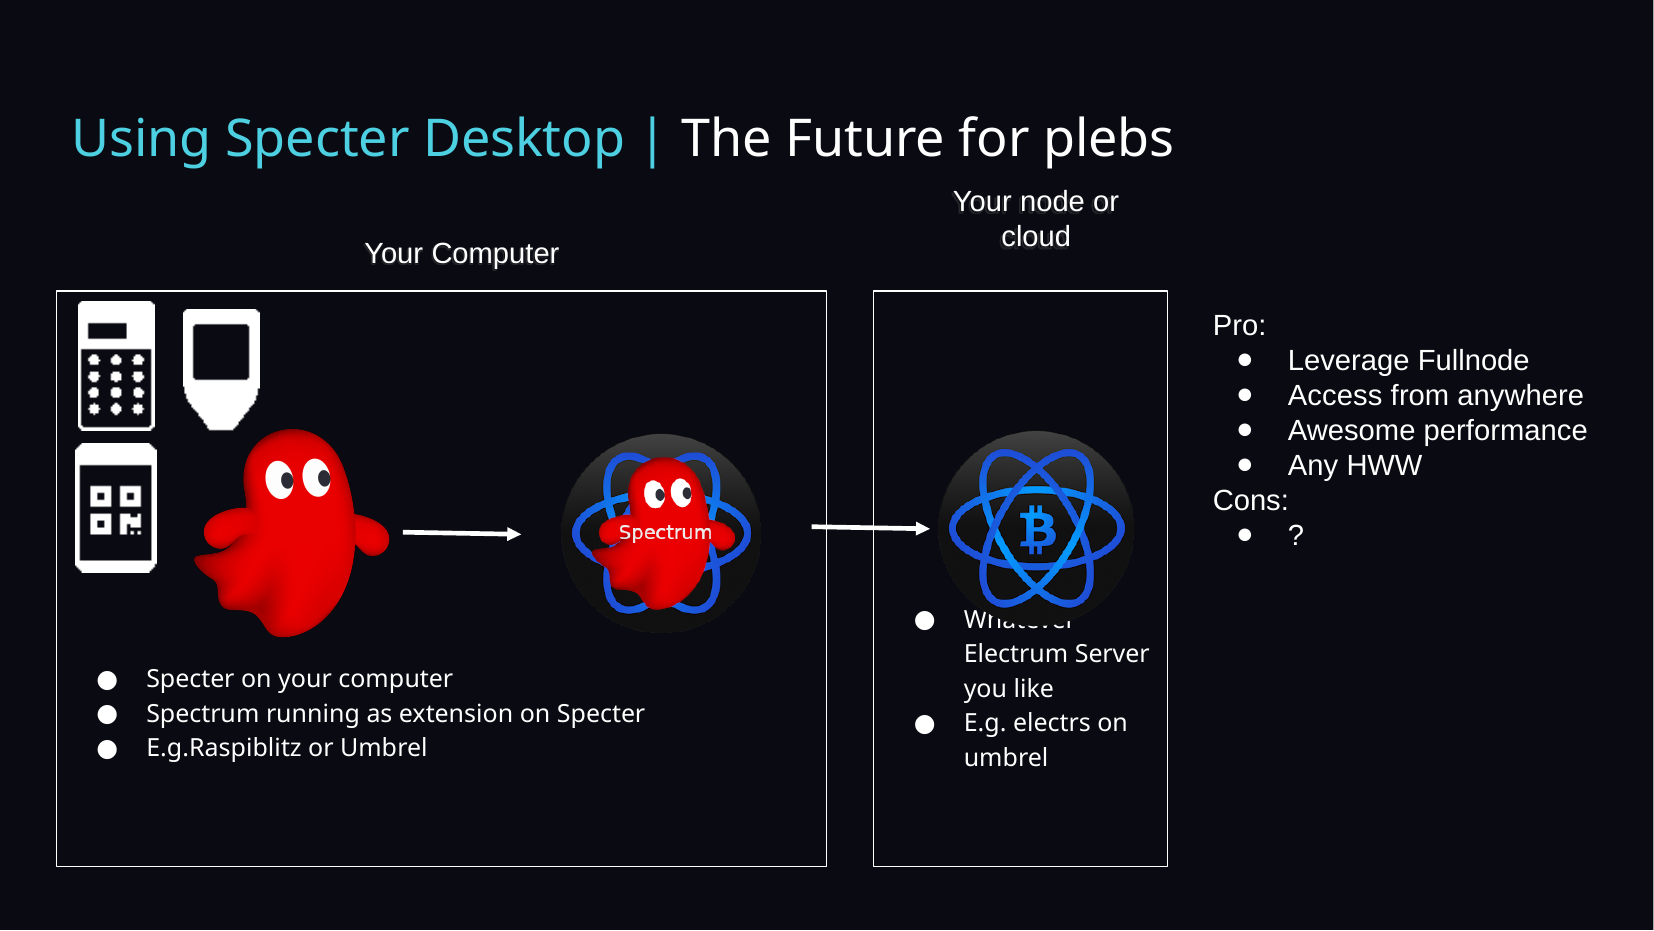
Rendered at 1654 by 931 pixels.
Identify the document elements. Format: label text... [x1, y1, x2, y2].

title Using Specter Desktop | The Future for plebs [56, 80, 1598, 184]
text_box Pro: Leverage Fullnode Access from anywhere Awesome performance Any HWW Cons: ? [1197, 291, 1628, 566]
picture [175, 309, 403, 647]
list Whatever Electrum Server you like E.g. electrs on umbrel [873, 291, 1168, 867]
picture [78, 301, 155, 431]
picture [75, 443, 157, 573]
picture [938, 430, 1134, 626]
text_box Your Computer [320, 218, 604, 284]
text_box Your node or cloud [894, 167, 1178, 268]
picture [561, 433, 761, 633]
list Specter on your computer Spectrum running as extension on Specter E.g.Raspiblitz or Umbrel [56, 291, 827, 867]
